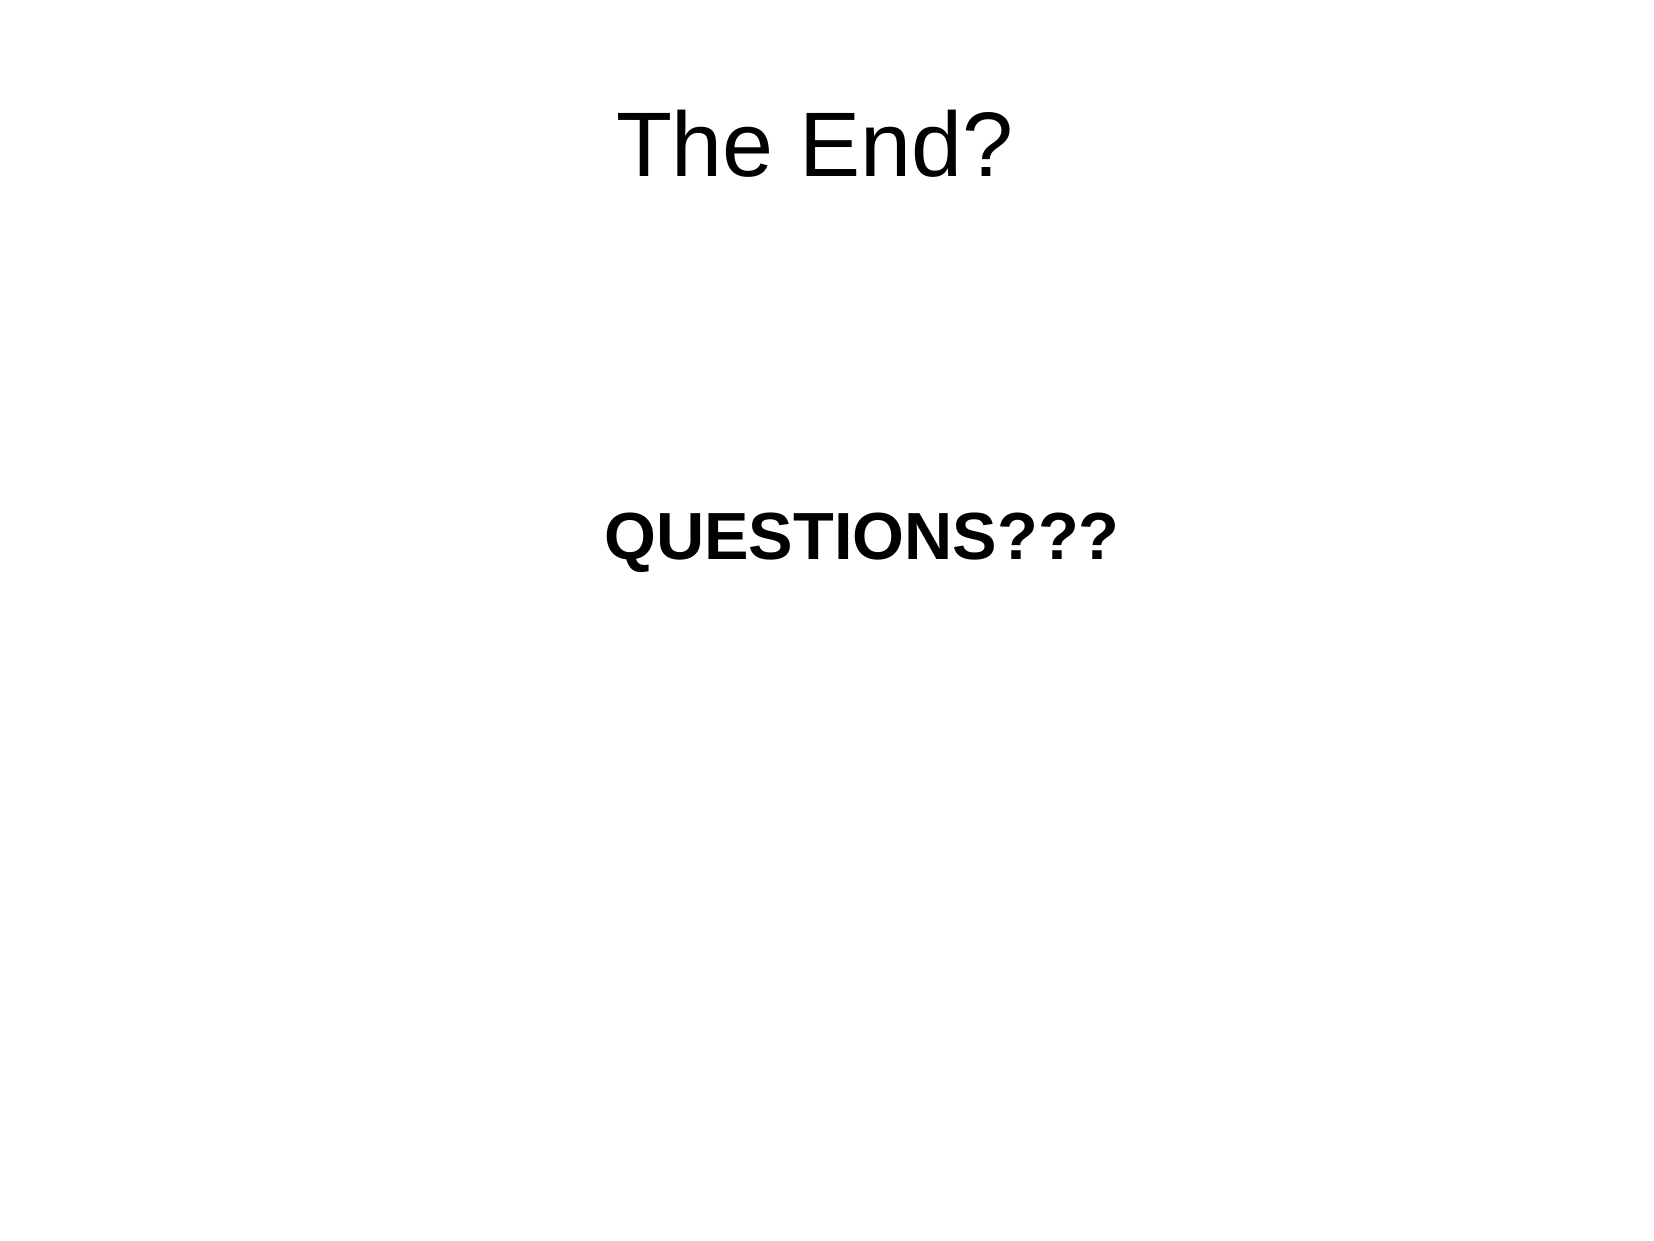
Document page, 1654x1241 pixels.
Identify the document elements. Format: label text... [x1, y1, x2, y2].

list QUESTIONS??? [82, 290, 1571, 1010]
title The End? [70, 40, 1559, 249]
